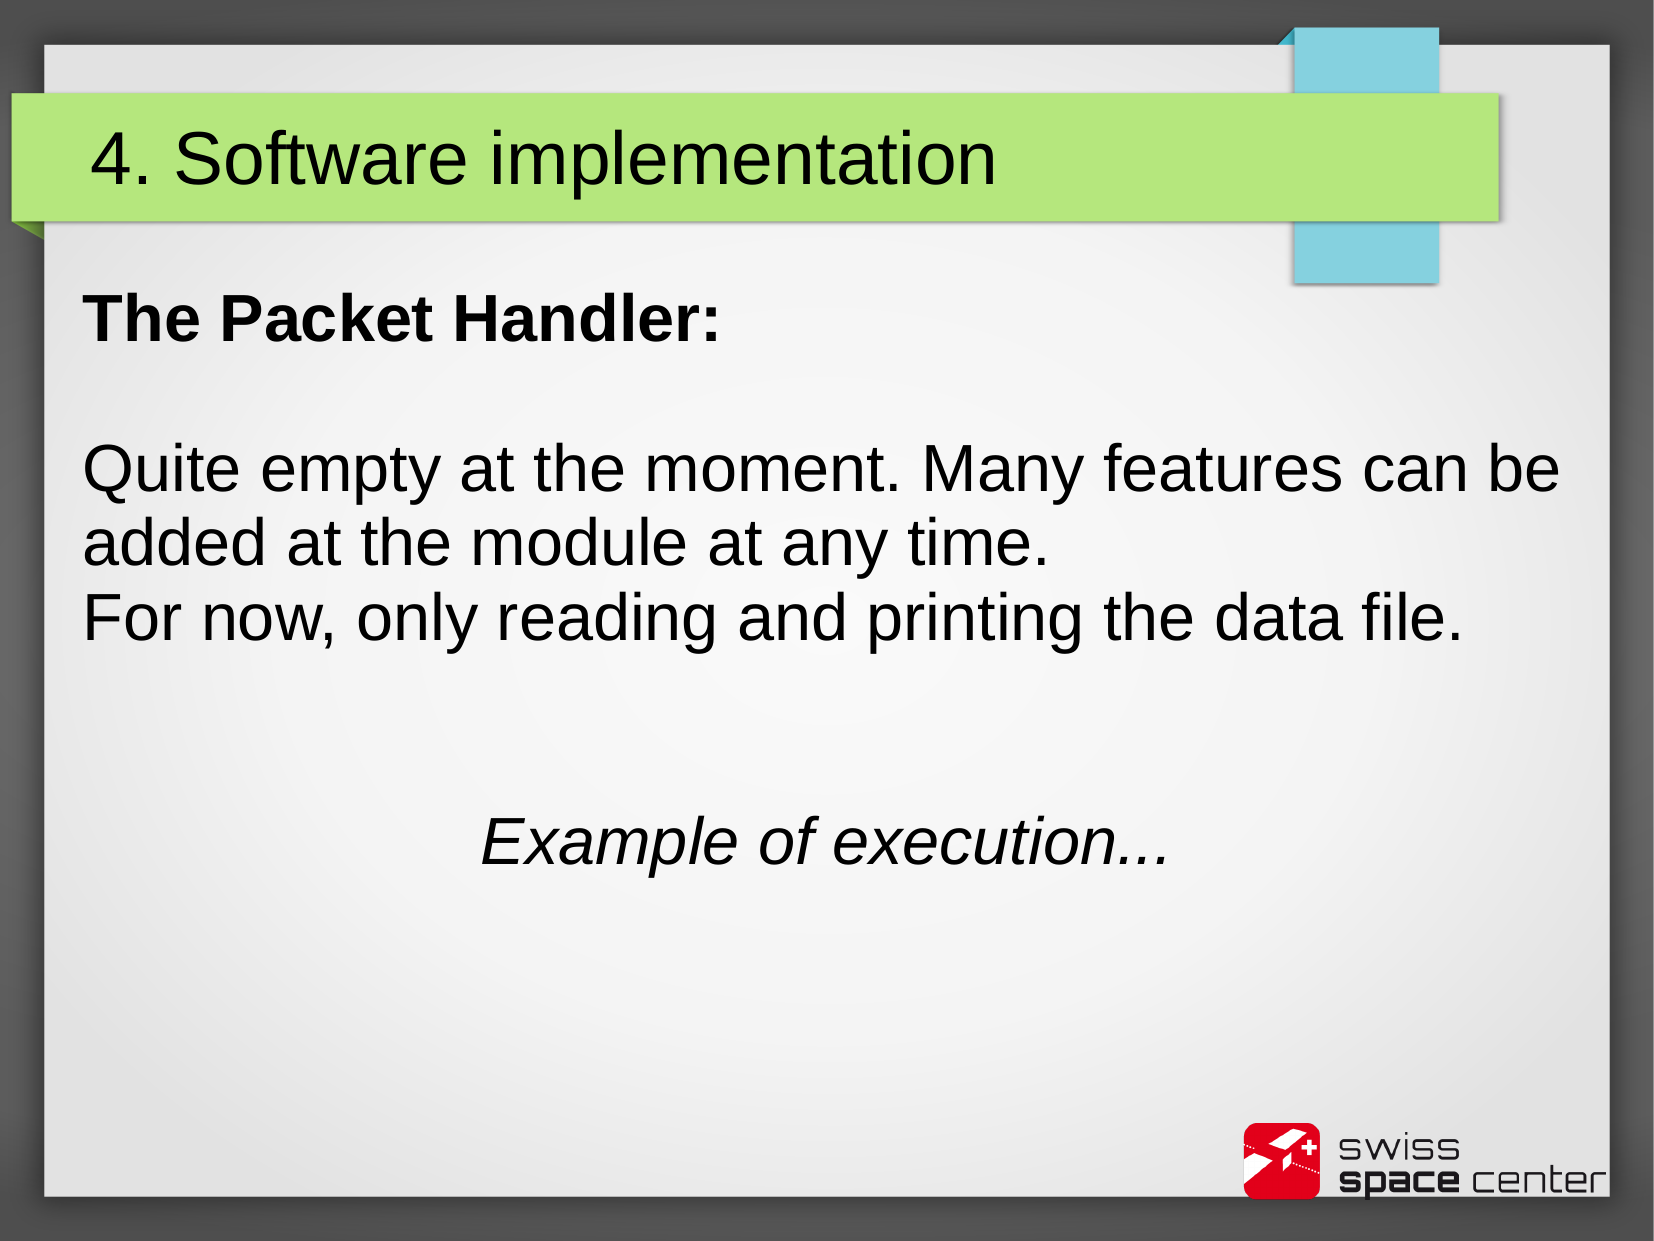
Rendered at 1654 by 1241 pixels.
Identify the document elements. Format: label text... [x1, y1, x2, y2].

subtitle The Packet Handler: Quite empty at the moment. Many features can be added at the module at any time. For now, only reading and printing the data file. Example of execution... [82, 281, 1571, 1029]
title 4. Software implementation [90, 99, 1426, 218]
picture [0, 0, 1654, 1241]
